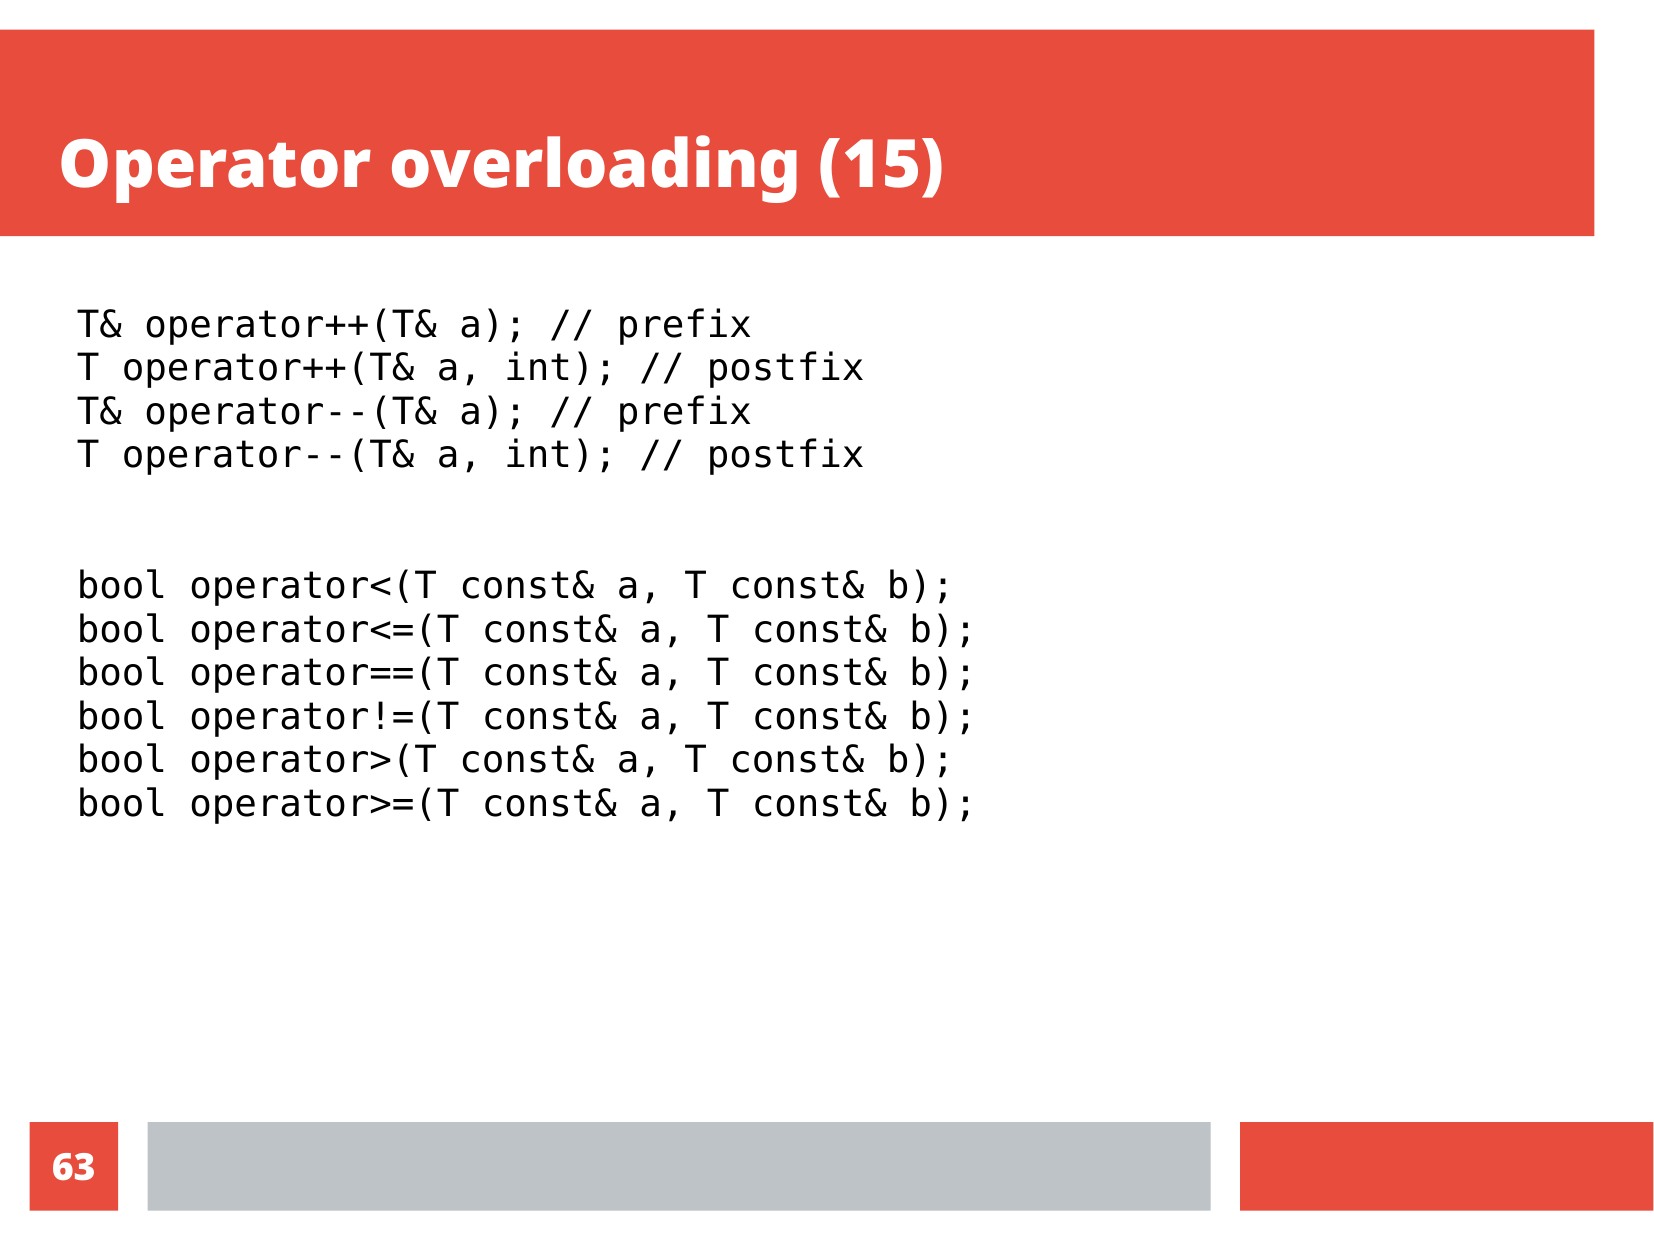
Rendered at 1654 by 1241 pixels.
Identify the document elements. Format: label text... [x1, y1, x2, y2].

text_box T& operator++(T& a); // prefix T operator++(T& a, int); // postfix T& operator--(T& a); // prefix T operator--(T& a, int); // postfix bool operator<(T const& a, T const& b); bool operator<=(T const& a, T const& b); bool operator==(T const& a, T const& b); bool operator!=(T const& a, T const& b); bool operator>(T const& a, T const& b); bool operator>=(T const& a, T const& b); [62, 295, 1016, 876]
title Operator overloading (15) [59, 59, 1595, 207]
